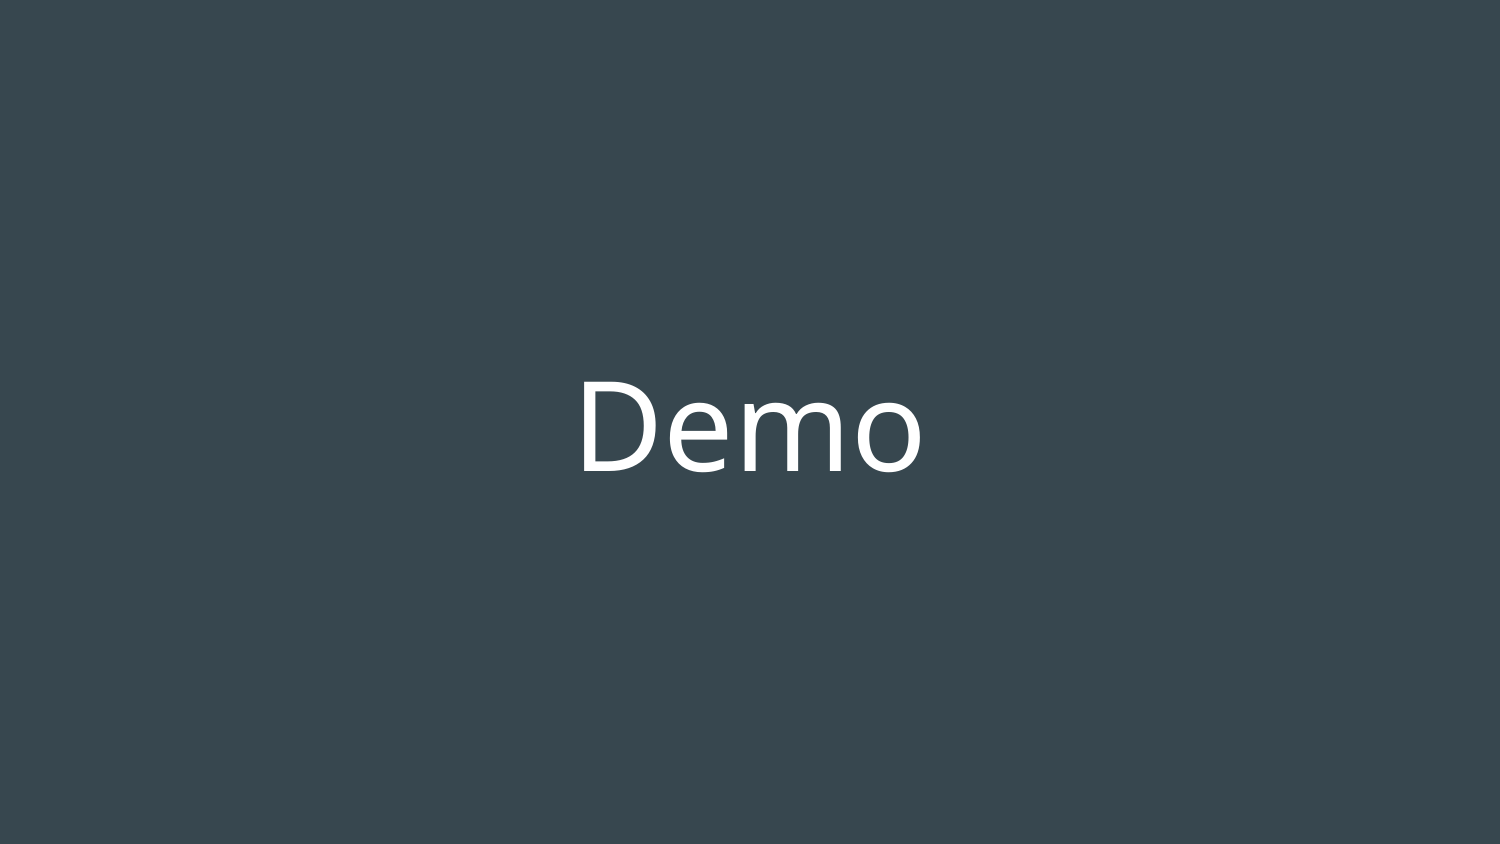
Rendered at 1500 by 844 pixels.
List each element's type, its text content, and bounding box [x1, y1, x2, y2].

title Demo [435, 287, 1065, 557]
